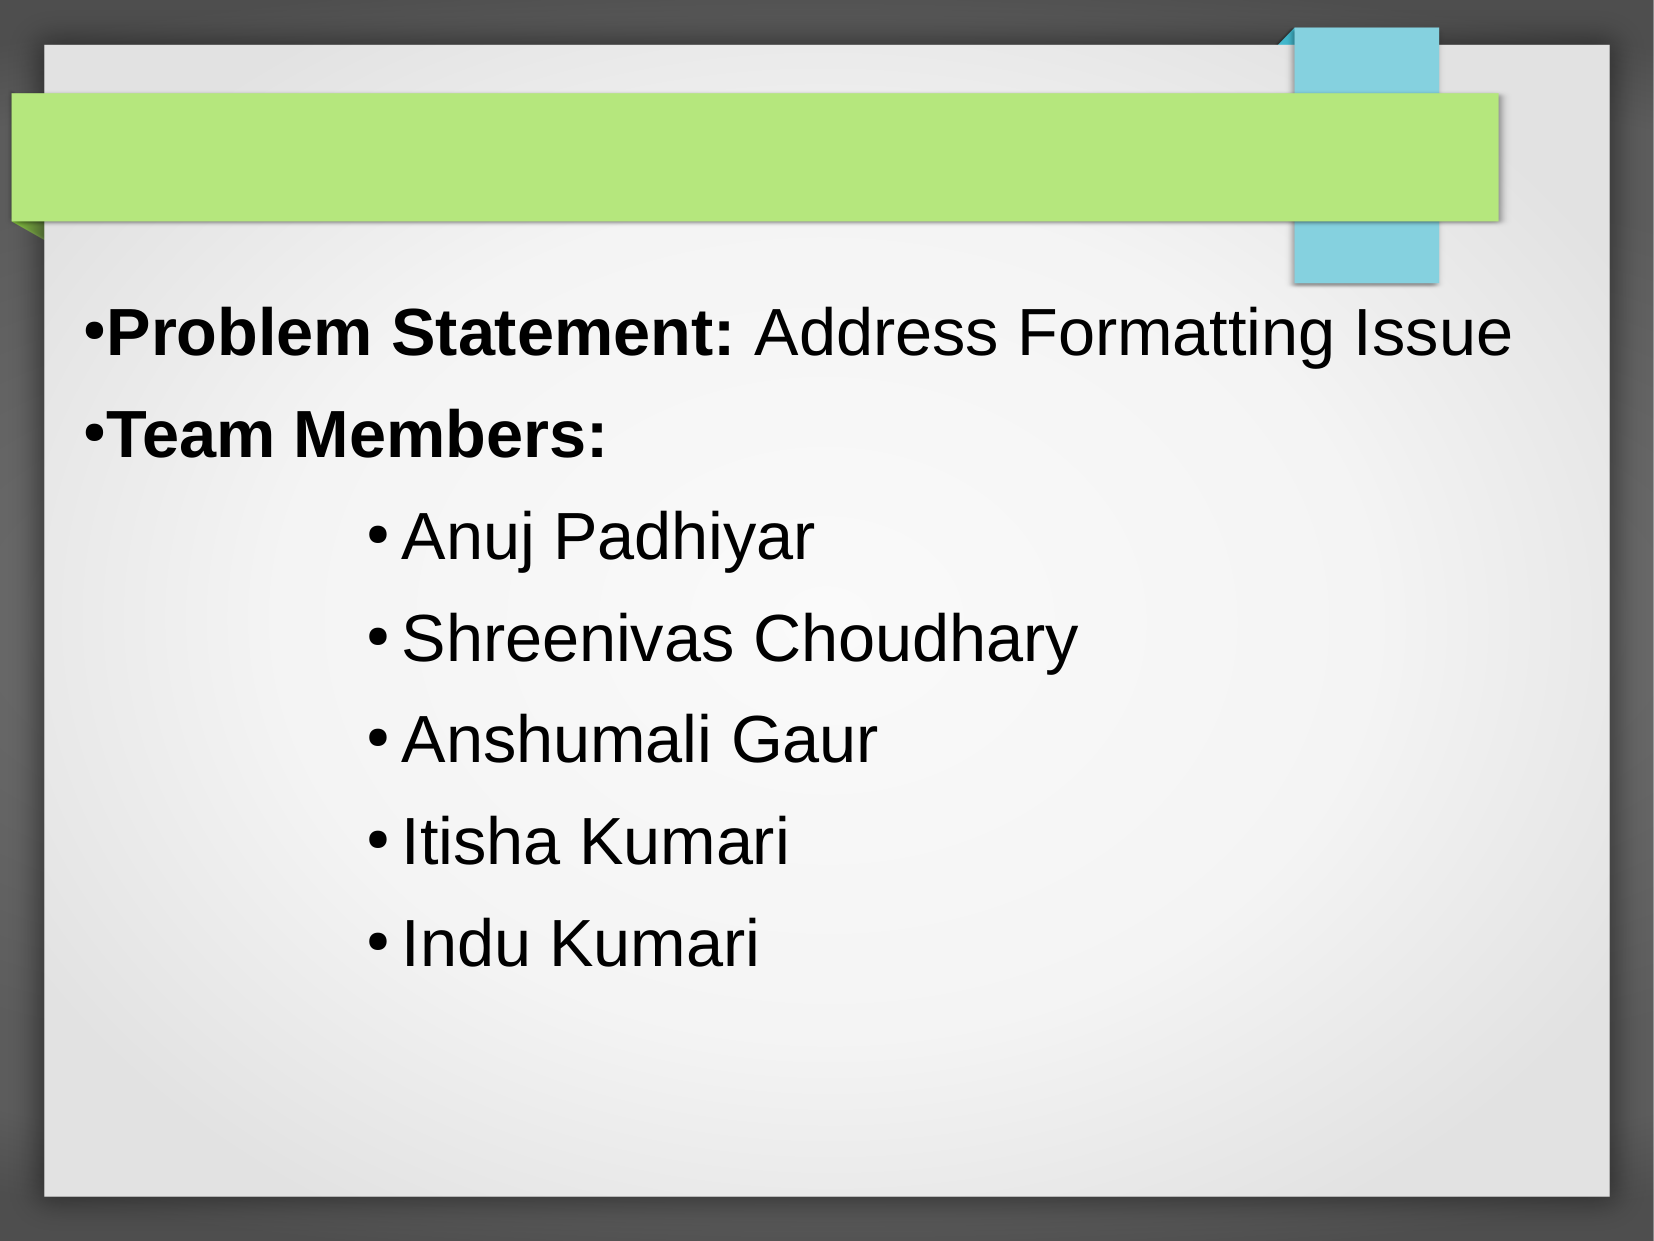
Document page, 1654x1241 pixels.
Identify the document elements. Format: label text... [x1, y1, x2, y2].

subtitle Problem Statement: Address Formatting Issue Team Members: Anuj Padhiyar Shreenivas Choudhary Anshumali Gaur Itisha Kumari Indu Kumari [82, 295, 1571, 1015]
picture [0, 0, 1654, 1241]
